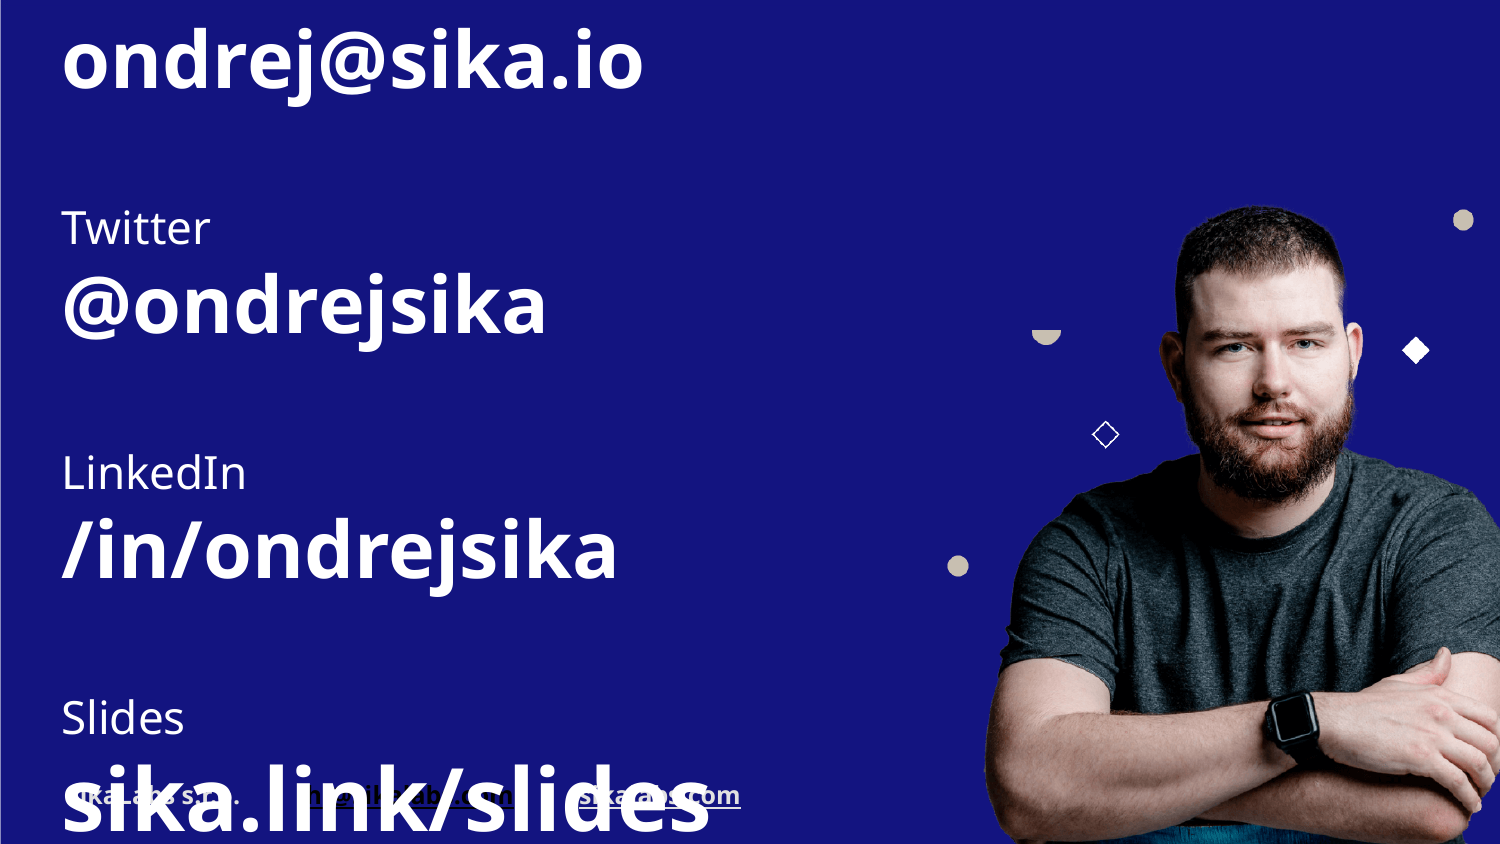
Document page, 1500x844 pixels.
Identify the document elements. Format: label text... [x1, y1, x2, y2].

picture [0, 0, 1500, 844]
title Email ondrej@sika.io Twitter @ondrejsika LinkedIn /in/ondrejsika Slides sika.link/slides [46, 56, 1444, 746]
